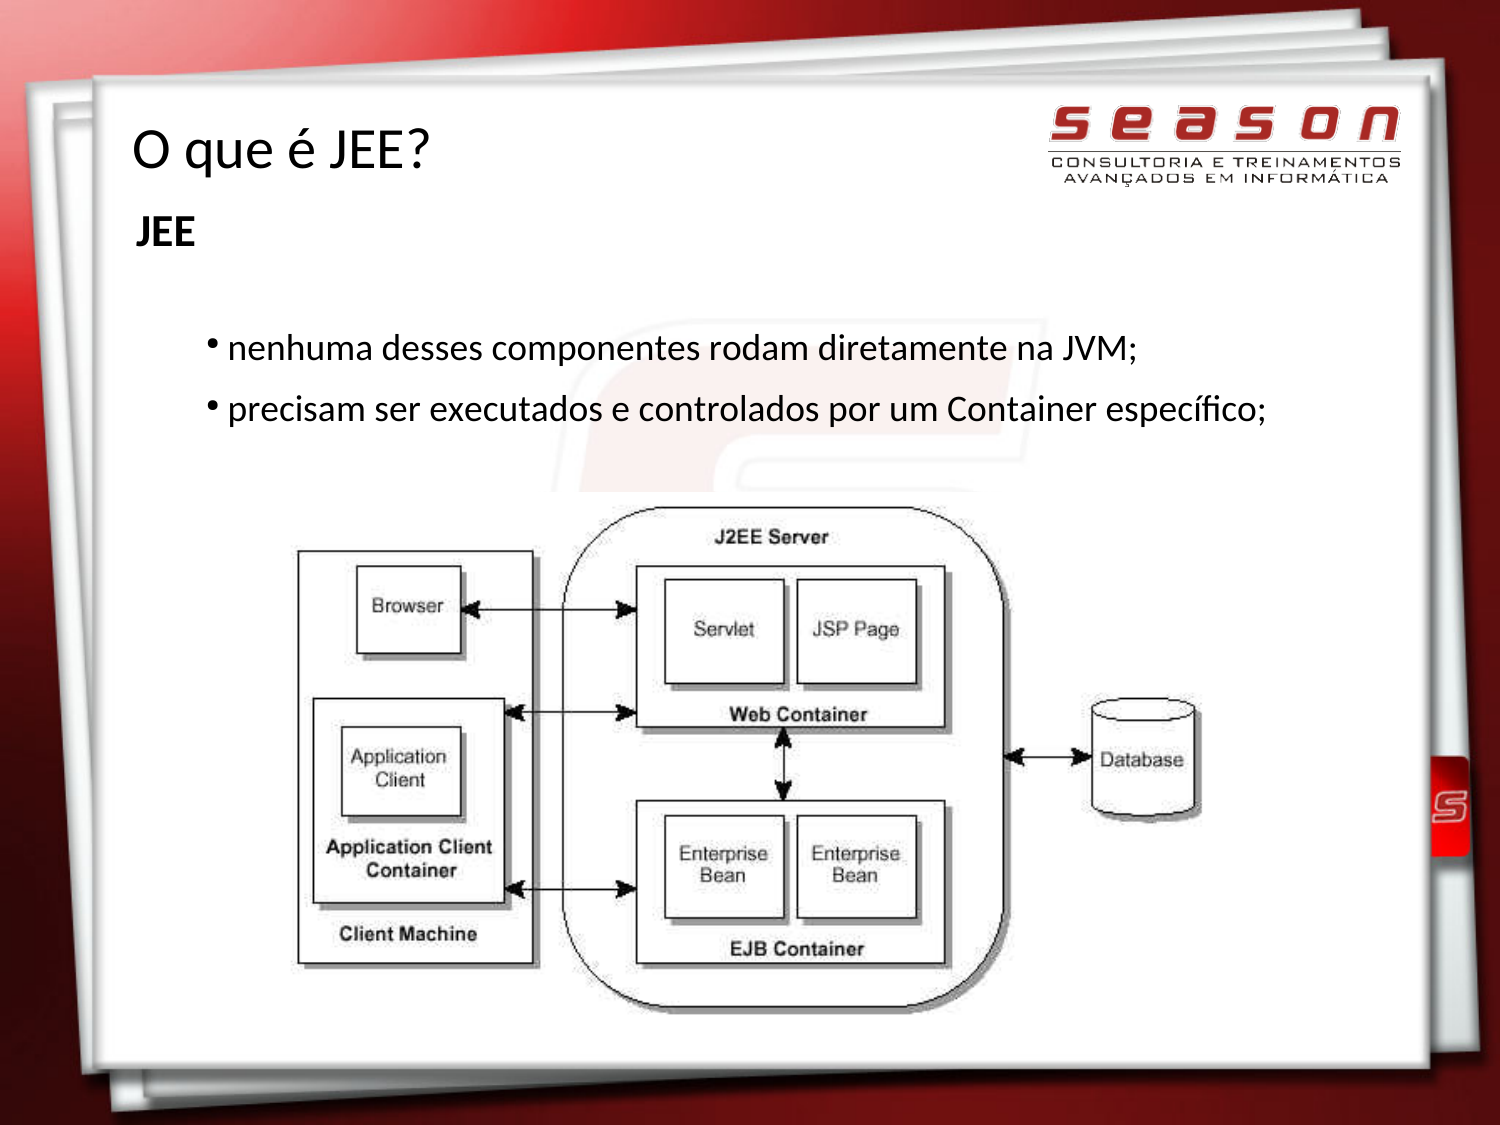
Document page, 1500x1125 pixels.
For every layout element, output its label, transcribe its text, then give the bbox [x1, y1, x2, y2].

text_box nenhuma desses componentes rodam diretamente na JVM; precisam ser executados e controlados por um Container específico; [206, 271, 1326, 481]
text_box JEE [119, 200, 1240, 256]
title O que é JEE? [118, 33, 1394, 257]
picture [0, 0, 1500, 1125]
